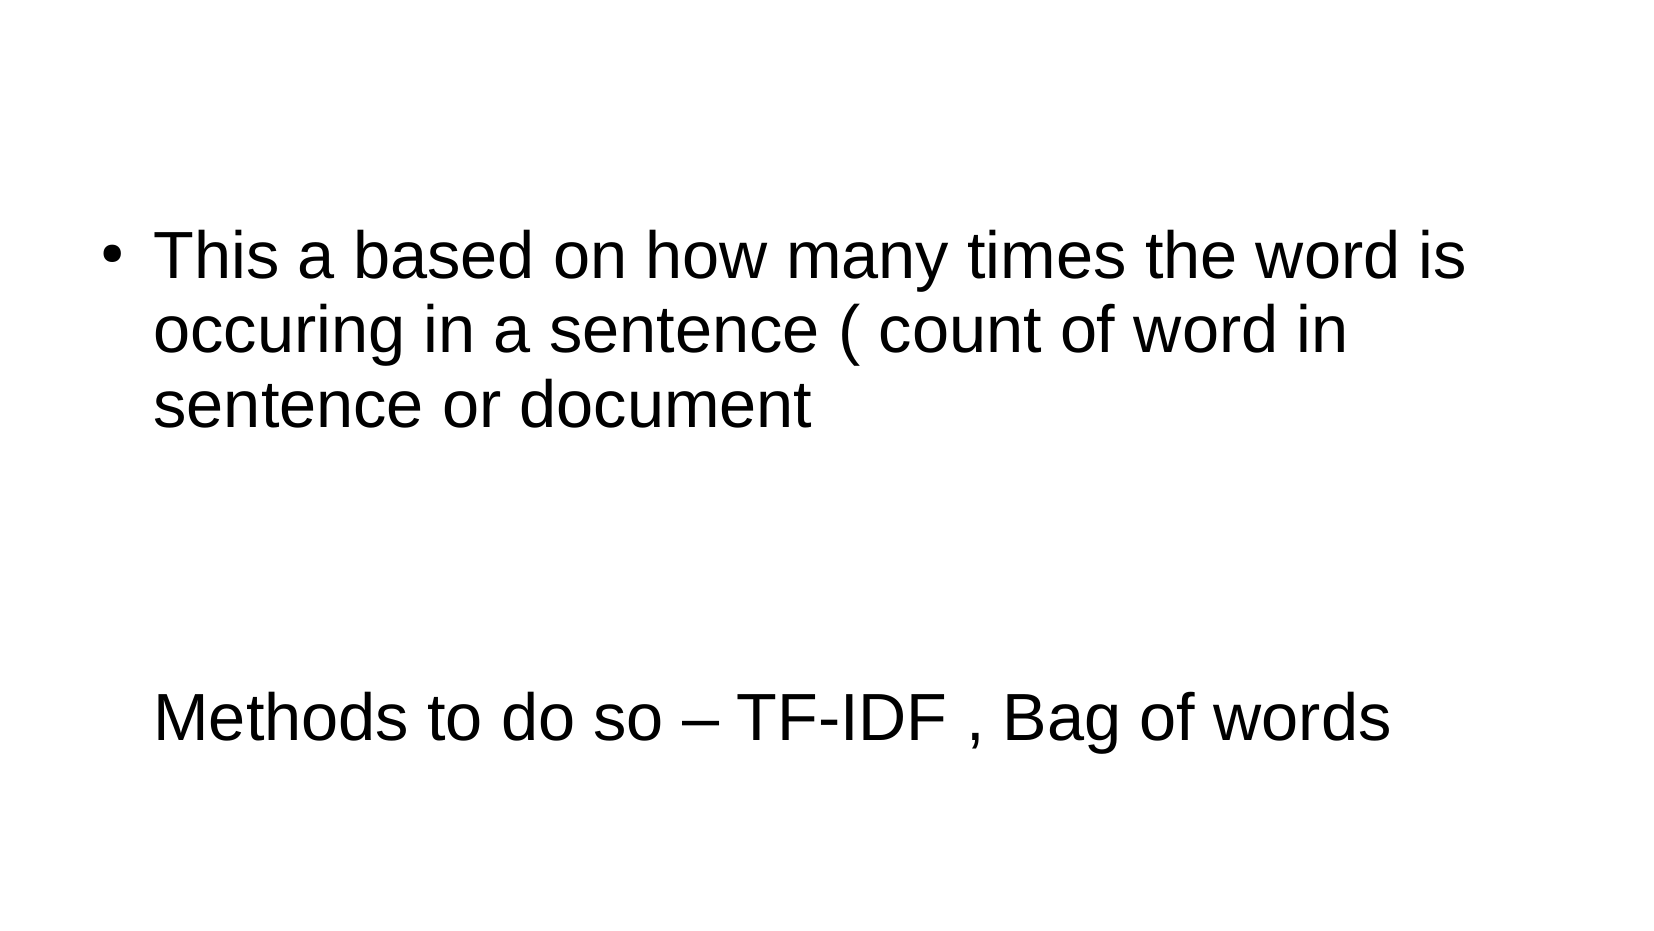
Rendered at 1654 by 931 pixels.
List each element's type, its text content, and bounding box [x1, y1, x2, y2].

list This a based on how many times the word is occuring in a sentence ( count of word in sentence or document Methods to do so – TF-IDF , Bag of words [82, 217, 1571, 758]
